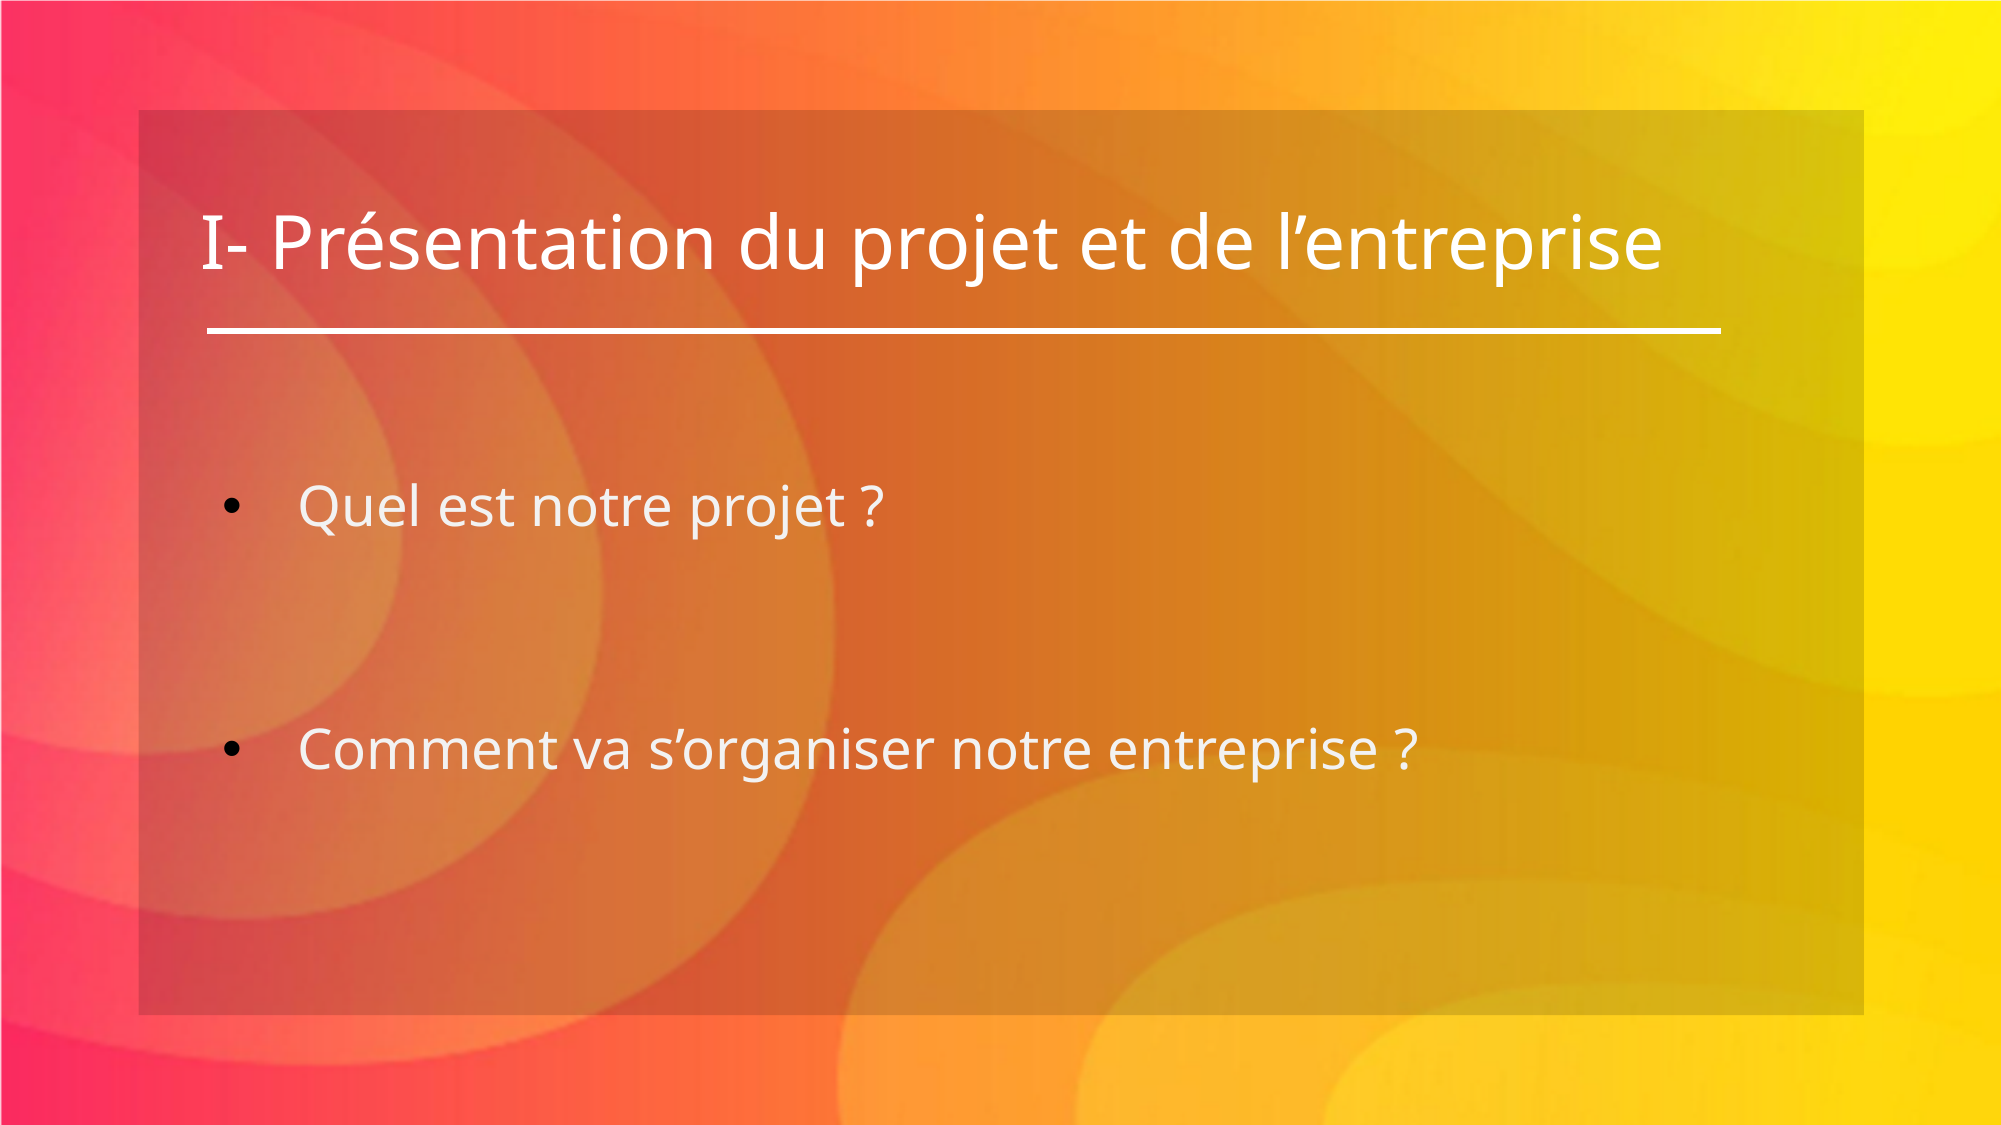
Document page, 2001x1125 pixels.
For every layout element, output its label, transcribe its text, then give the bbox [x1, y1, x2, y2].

text_box Quel est notre projet ? Comment va s’organiser notre entreprise ? [207, 330, 1933, 930]
text_box [139, 110, 1864, 1015]
title I- Présentation du projet et de l’entreprise [185, 181, 1911, 400]
picture [0, 0, 2000, 1125]
